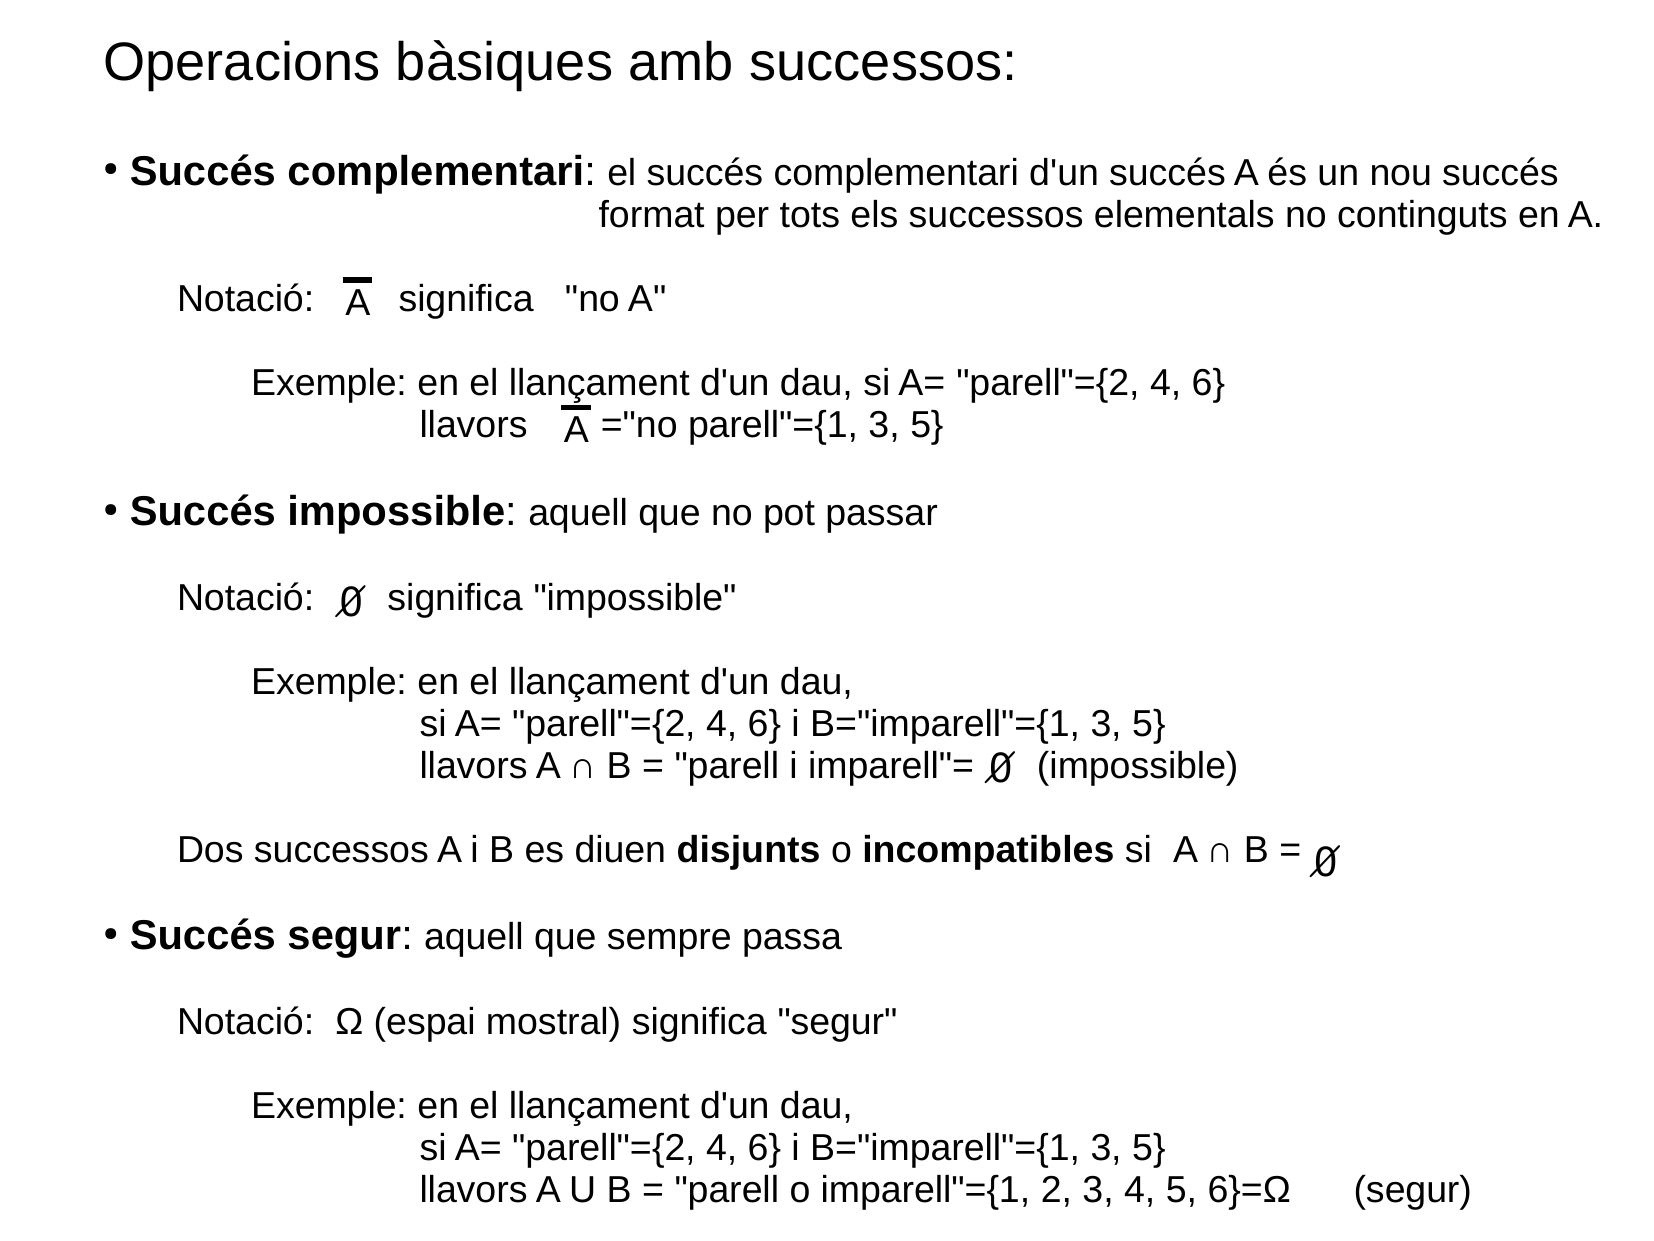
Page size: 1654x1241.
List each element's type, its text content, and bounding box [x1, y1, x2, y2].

chart [326, 579, 445, 639]
chart [1300, 839, 1419, 899]
text_box Operacions bàsiques amb successos: Succés complementari: el succés complementari d'un succés A és un nou succés format per tots els successos elementals no continguts en A. Notació: significa "no A" Exemple: en el llançament d'un dau, si A= "parell"={2, 4, 6} llavors ="no parell"={1, 3, 5} Succés impossible: aquell que no pot passar Notació: significa "impossible" Exemple: en el llançament d'un dau, si A= "parell"={2, 4, 6} i B="imparell"={1, 3, 5} llavors A ∩ B = "parell i imparell"= (impossible) Dos successos A i B es diuen disjunts o incompatibles si A ∩ B = Succés segur: aquell que sempre passa Notació: Ω (espai mostral) significa "segur" Exemple: en el llançament d'un dau, si A= "parell"={2, 4, 6} i B="imparell"={1, 3, 5} llavors A U B = "parell o imparell"={1, 2, 3, 4, 5, 6}=Ω (segur) [88, 23, 1625, 1225]
text_box A [330, 273, 390, 331]
text_box A [549, 401, 609, 459]
chart [975, 744, 1094, 804]
